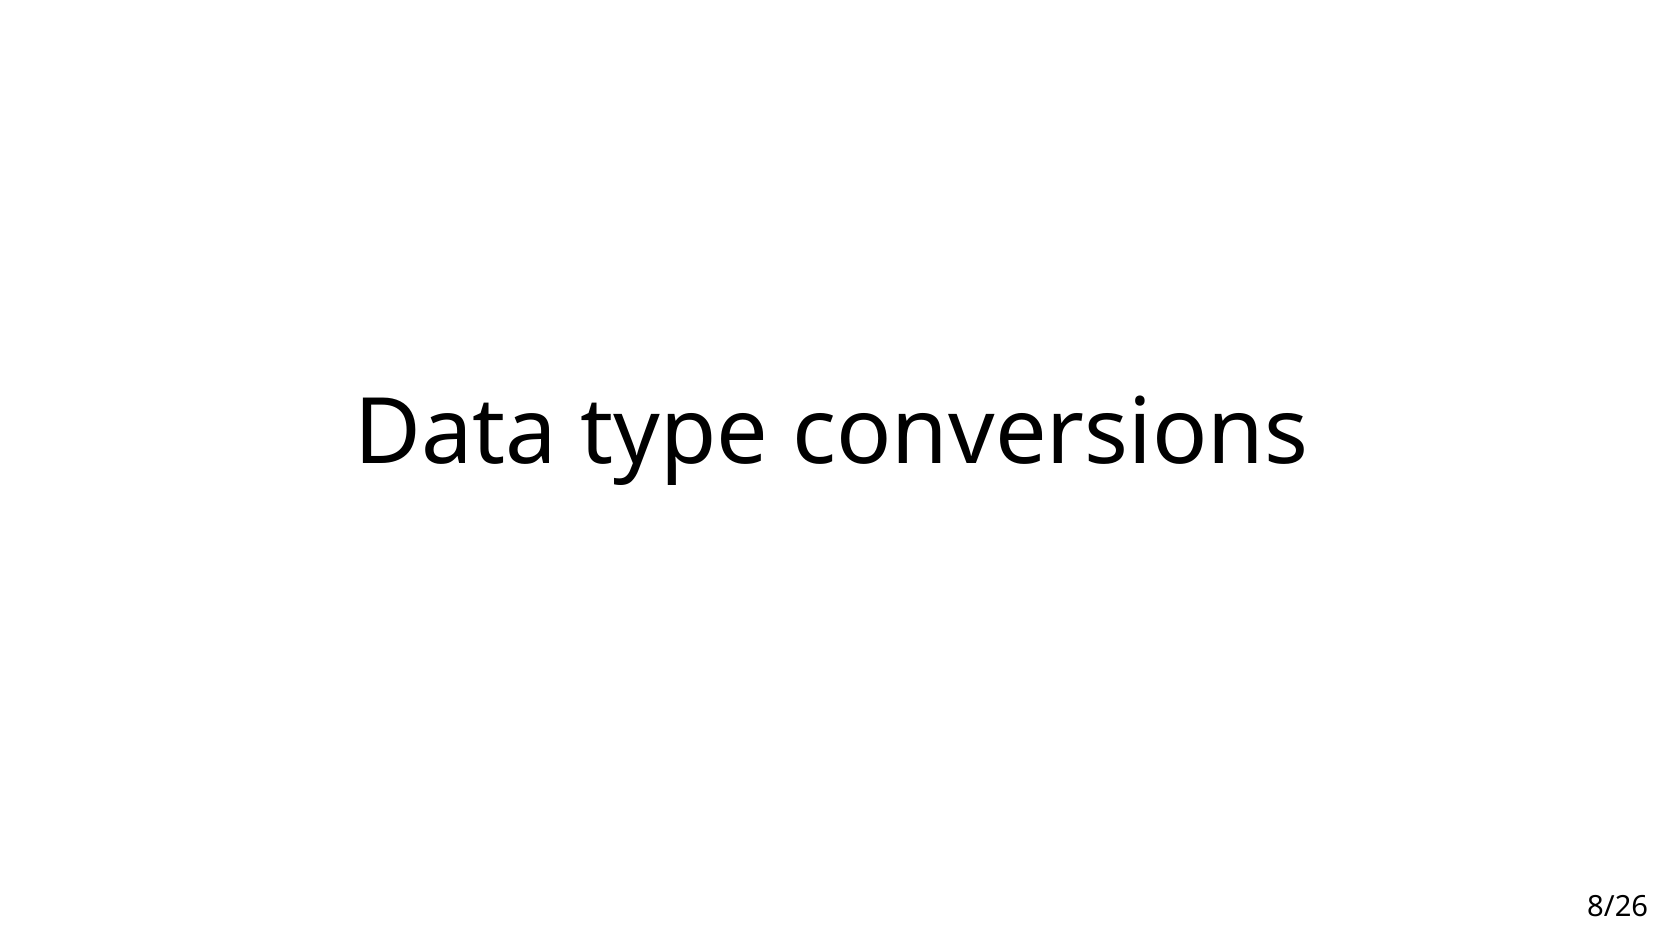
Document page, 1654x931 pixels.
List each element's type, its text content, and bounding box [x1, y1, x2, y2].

title Data type conversions [87, 350, 1576, 507]
